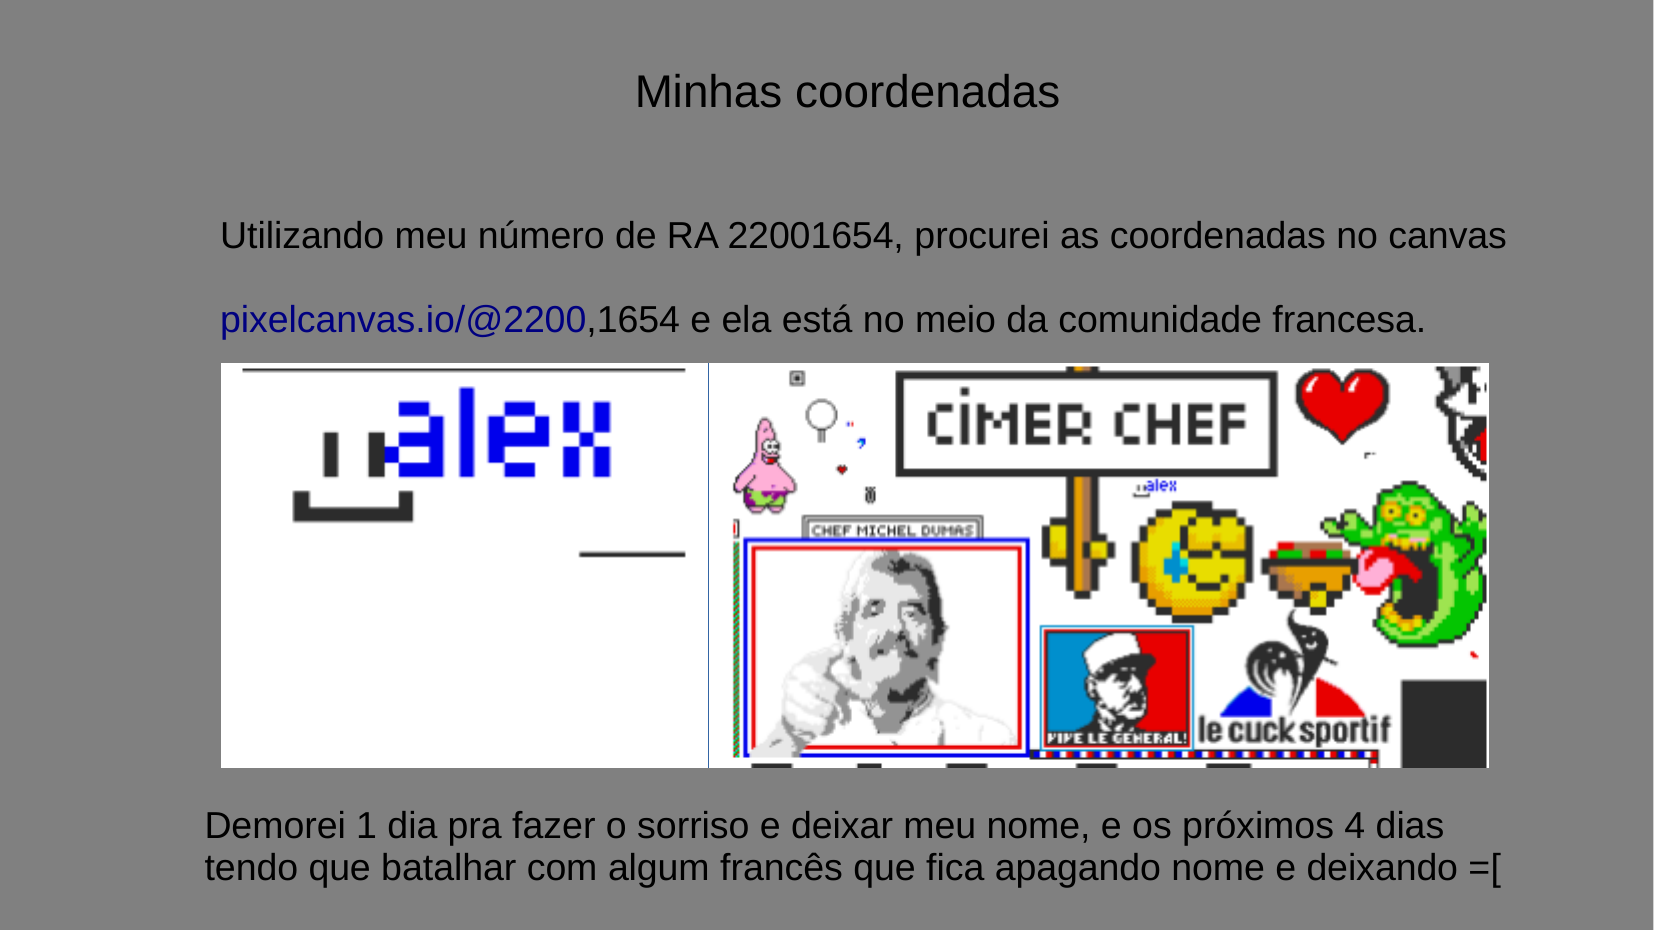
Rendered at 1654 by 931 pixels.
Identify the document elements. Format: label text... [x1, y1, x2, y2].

picture [709, 363, 1489, 768]
text_box Utilizando meu número de RA 22001654, procurei as coordenadas no canvas pixelcanvas.io/@2200,1654 e ela está no meio da comunidade francesa. [205, 206, 1523, 348]
text_box Demorei 1 dia pra fazer o sorriso e deixar meu nome, e os próximos 4 dias tendo que batalhar com algum francês que fica apagando nome e deixando =[ [189, 797, 1527, 897]
text_box Minhas coordenadas [620, 59, 1076, 126]
picture [221, 363, 708, 768]
